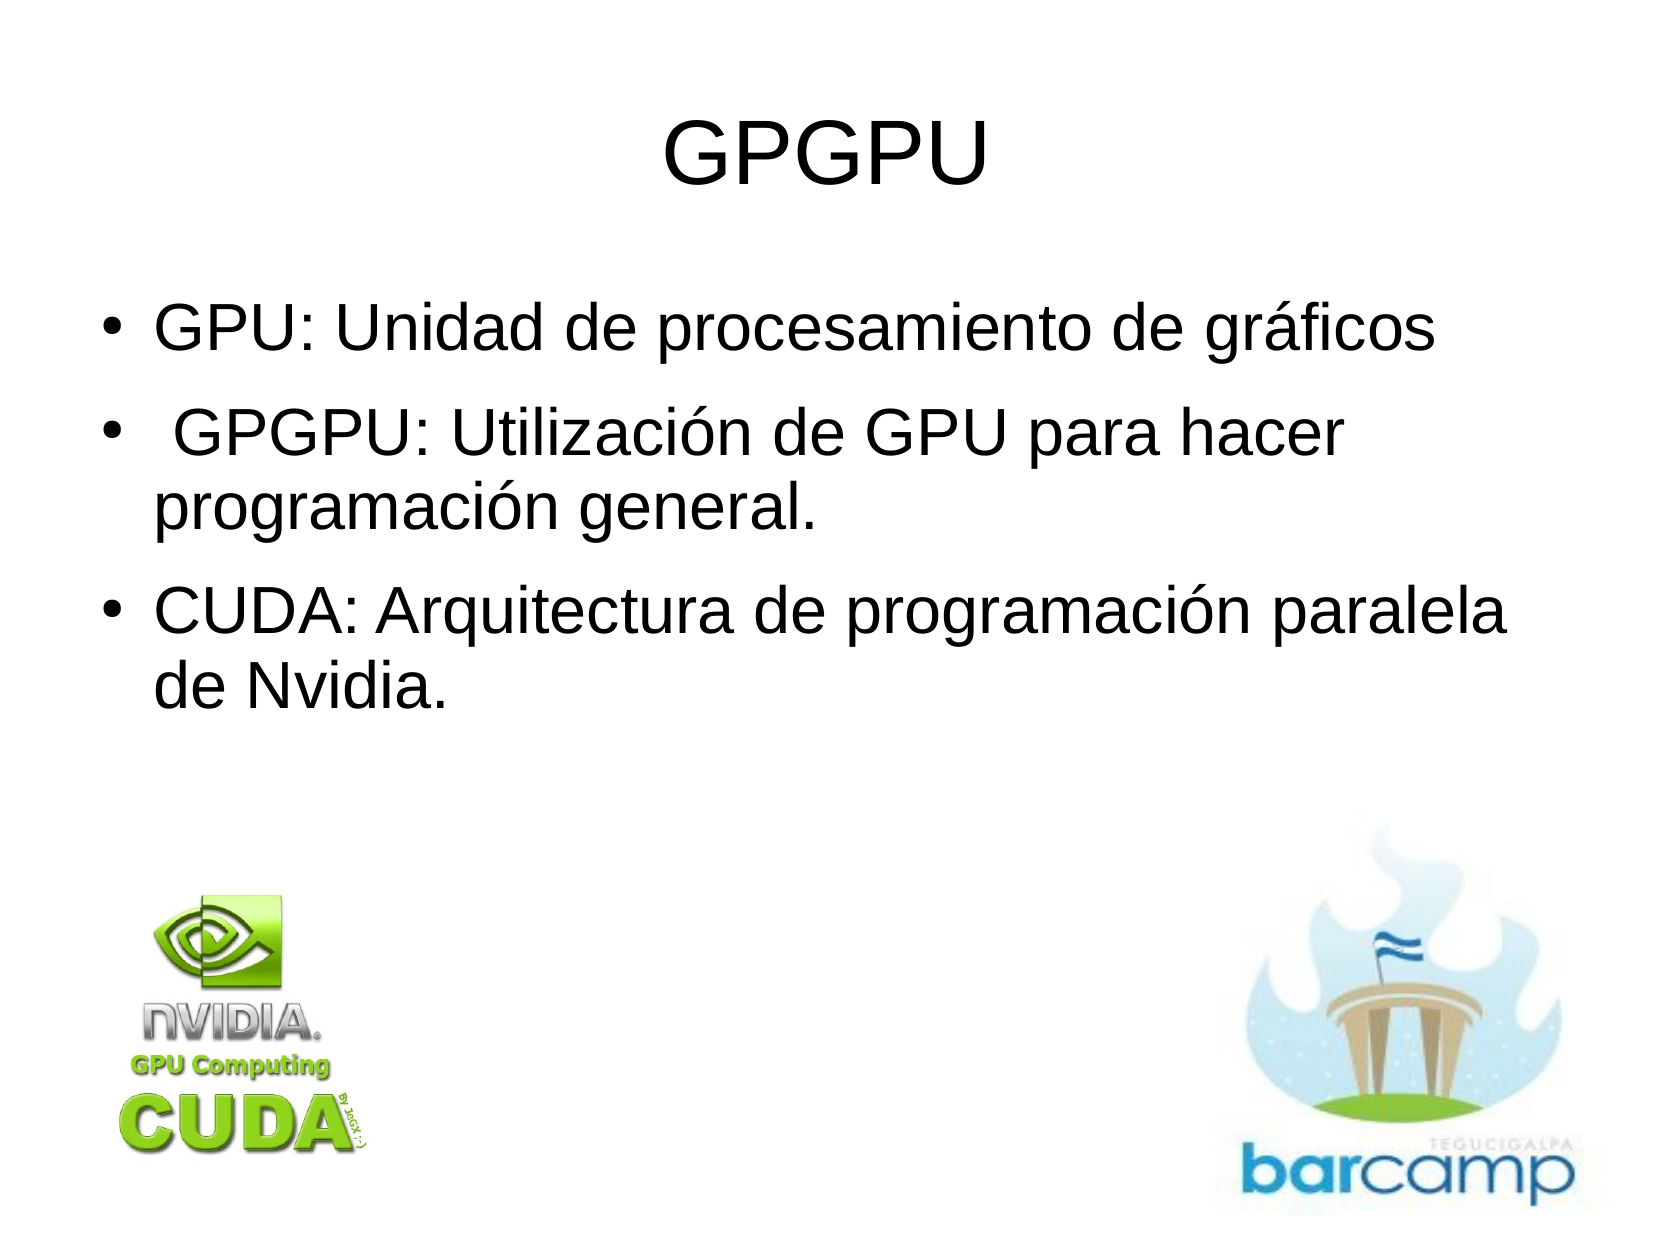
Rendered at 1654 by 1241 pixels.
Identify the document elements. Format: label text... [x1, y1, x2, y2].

picture [1215, 809, 1606, 1216]
list GPU: Unidad de procesamiento de gráficos GPGPU: Utilización de GPU para hacer programación general. CUDA: Arquitectura de programación paralela de Nvidia. [82, 290, 1571, 1109]
title GPGPU [82, 49, 1571, 257]
picture [82, 1109, 385, 1185]
